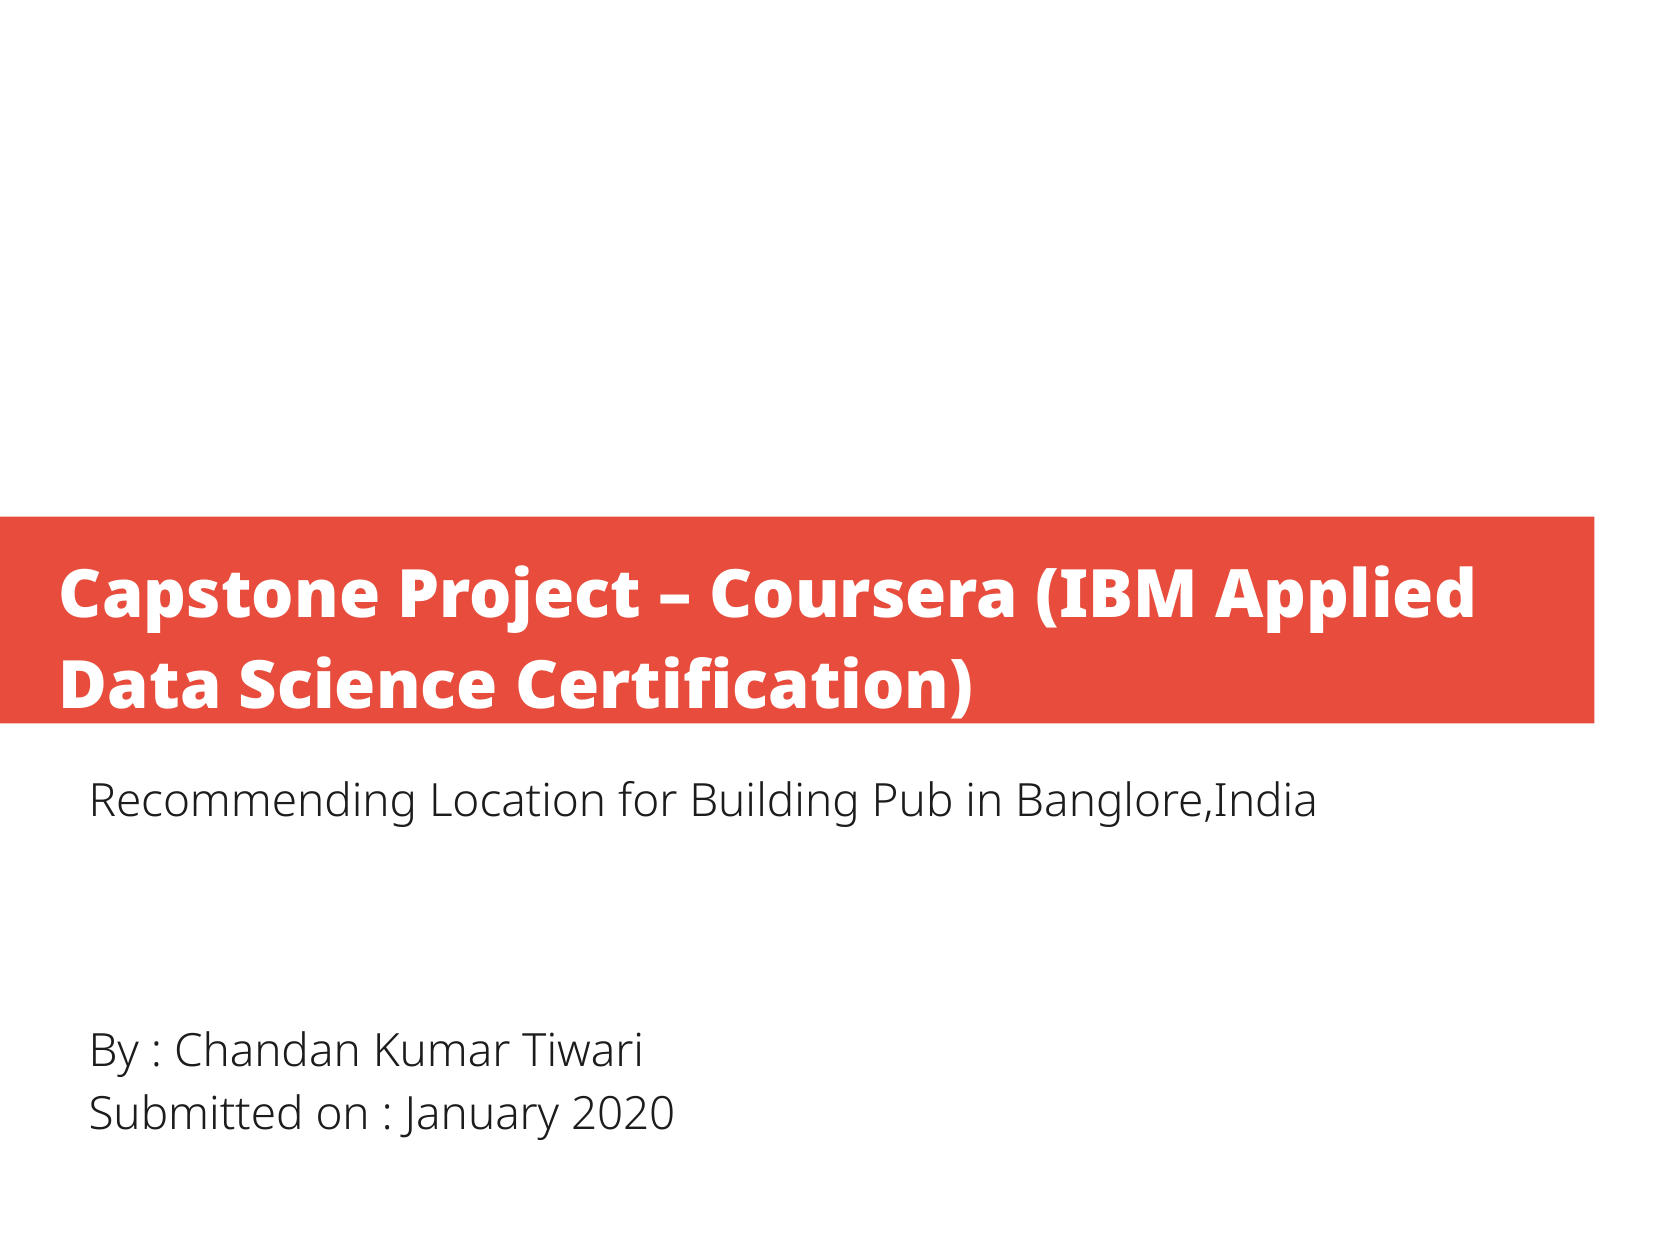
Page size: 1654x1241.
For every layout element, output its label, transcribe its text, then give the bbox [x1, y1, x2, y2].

title Capstone Project – Coursera (IBM Applied Data Science Certification) [59, 546, 1595, 694]
subtitle Recommending Location for Building Pub in Banglore,India By : Chandan Kumar Tiwari Submitted on : January 2020 [88, 767, 1595, 1182]
